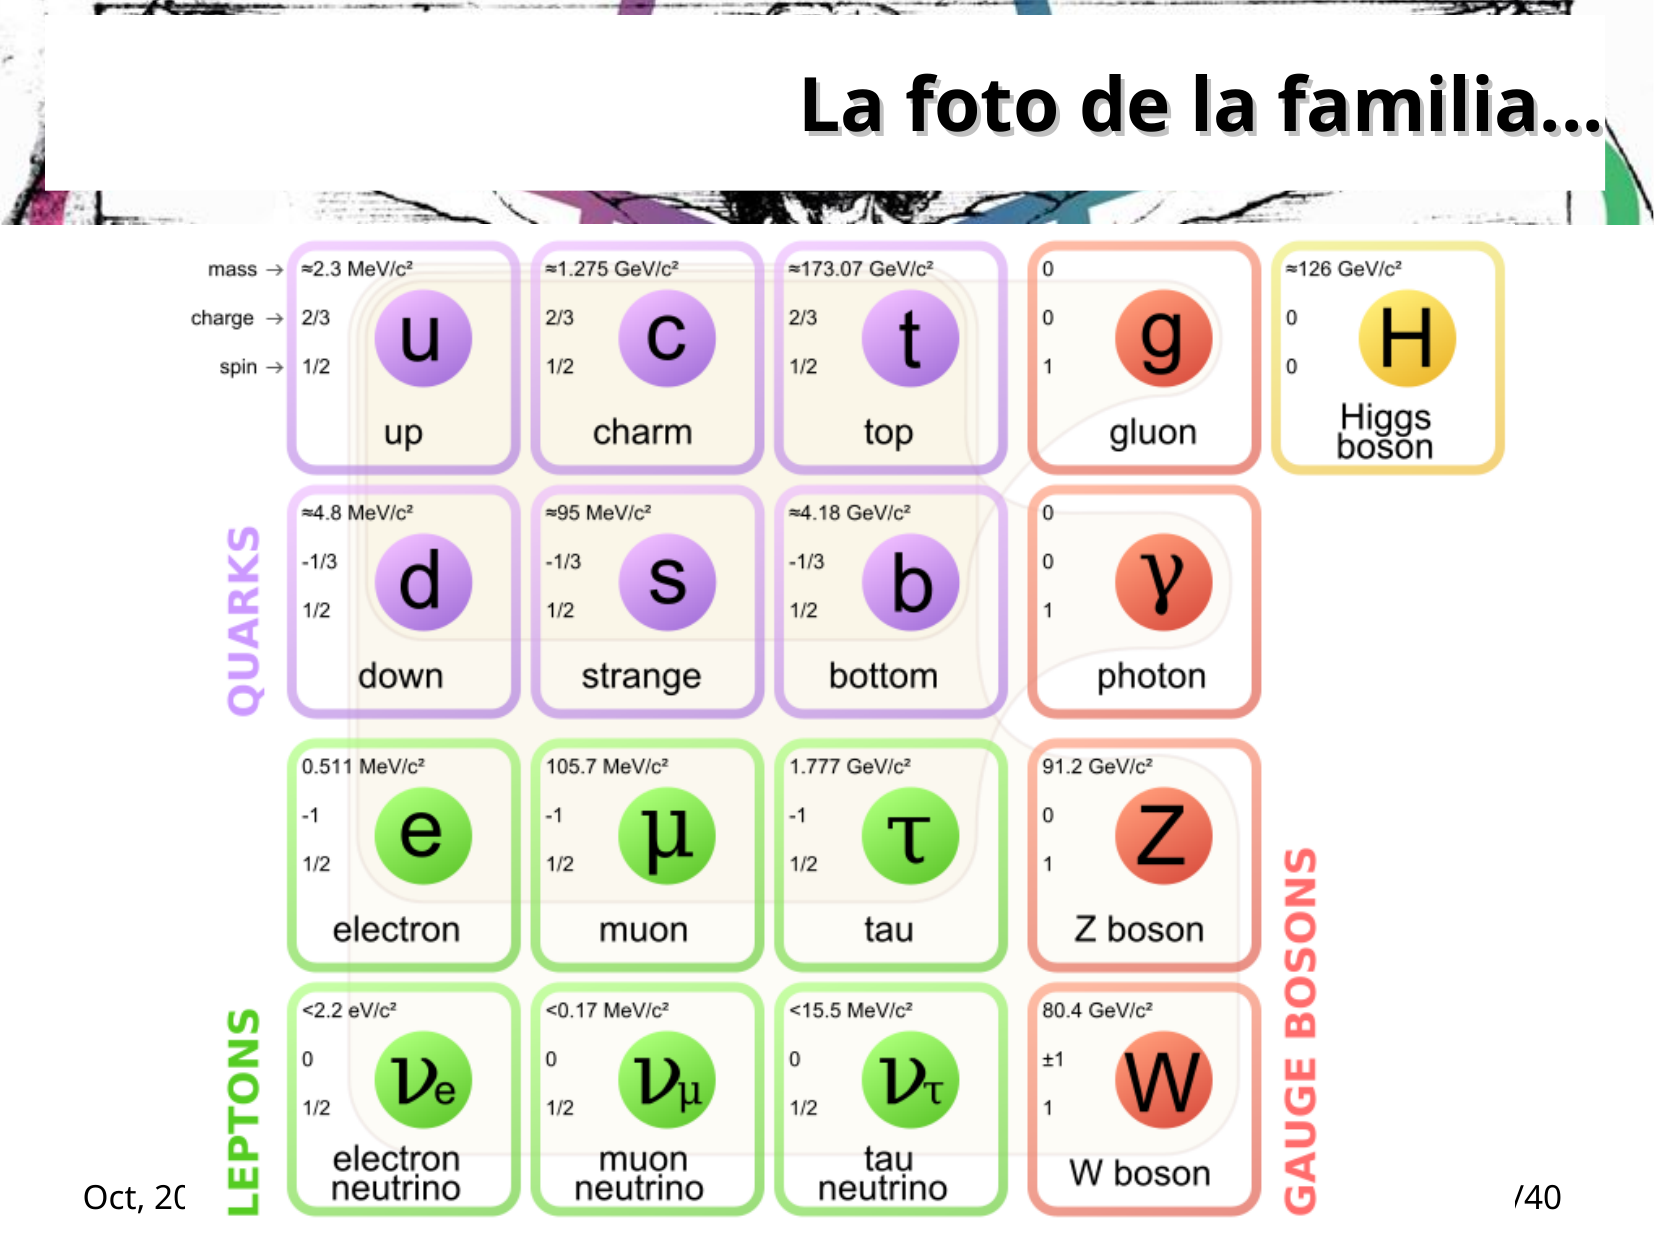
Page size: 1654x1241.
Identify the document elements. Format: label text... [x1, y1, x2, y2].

title La foto de la familia... [45, 15, 1606, 191]
picture [0, 0, 1654, 1224]
